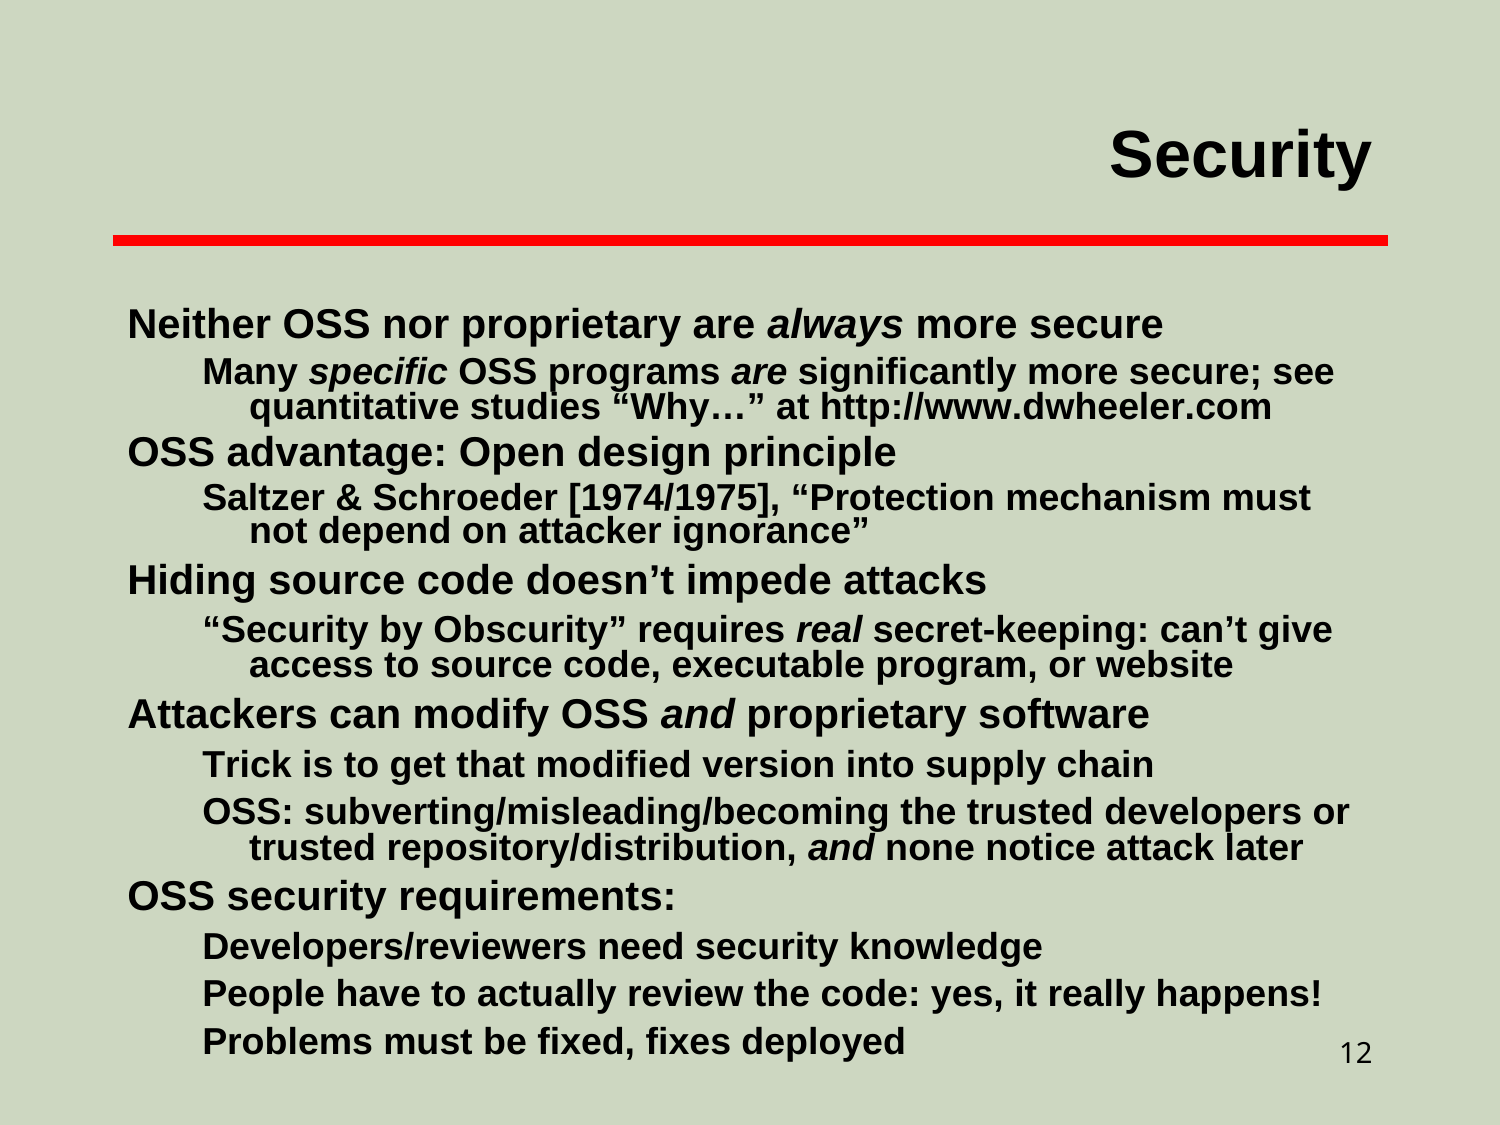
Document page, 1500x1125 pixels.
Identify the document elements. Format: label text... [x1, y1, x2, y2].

list Neither OSS nor proprietary are always more secure Many specific OSS programs are significantly more secure; see quantitative studies “Why…” at http://www.dwheeler.com OSS advantage: Open design principle Saltzer & Schroeder [1974/1975], “Protection mechanism must not depend on attacker ignorance” Hiding source code doesn’t impede attacks “Security by Obscurity” requires real secret-keeping: can’t give access to source code, executable program, or website Attackers can modify OSS and proprietary software Trick is to get that modified version into supply chain OSS: subverting/misleading/becoming the trusted developers or trusted repository/distribution, and none notice attack later OSS security requirements: Developers/reviewers need security knowledge People have to actually review the code: yes, it really happens! Problems must be fixed, fixes deployed [112, 299, 1388, 1115]
title Security [337, 85, 1388, 224]
